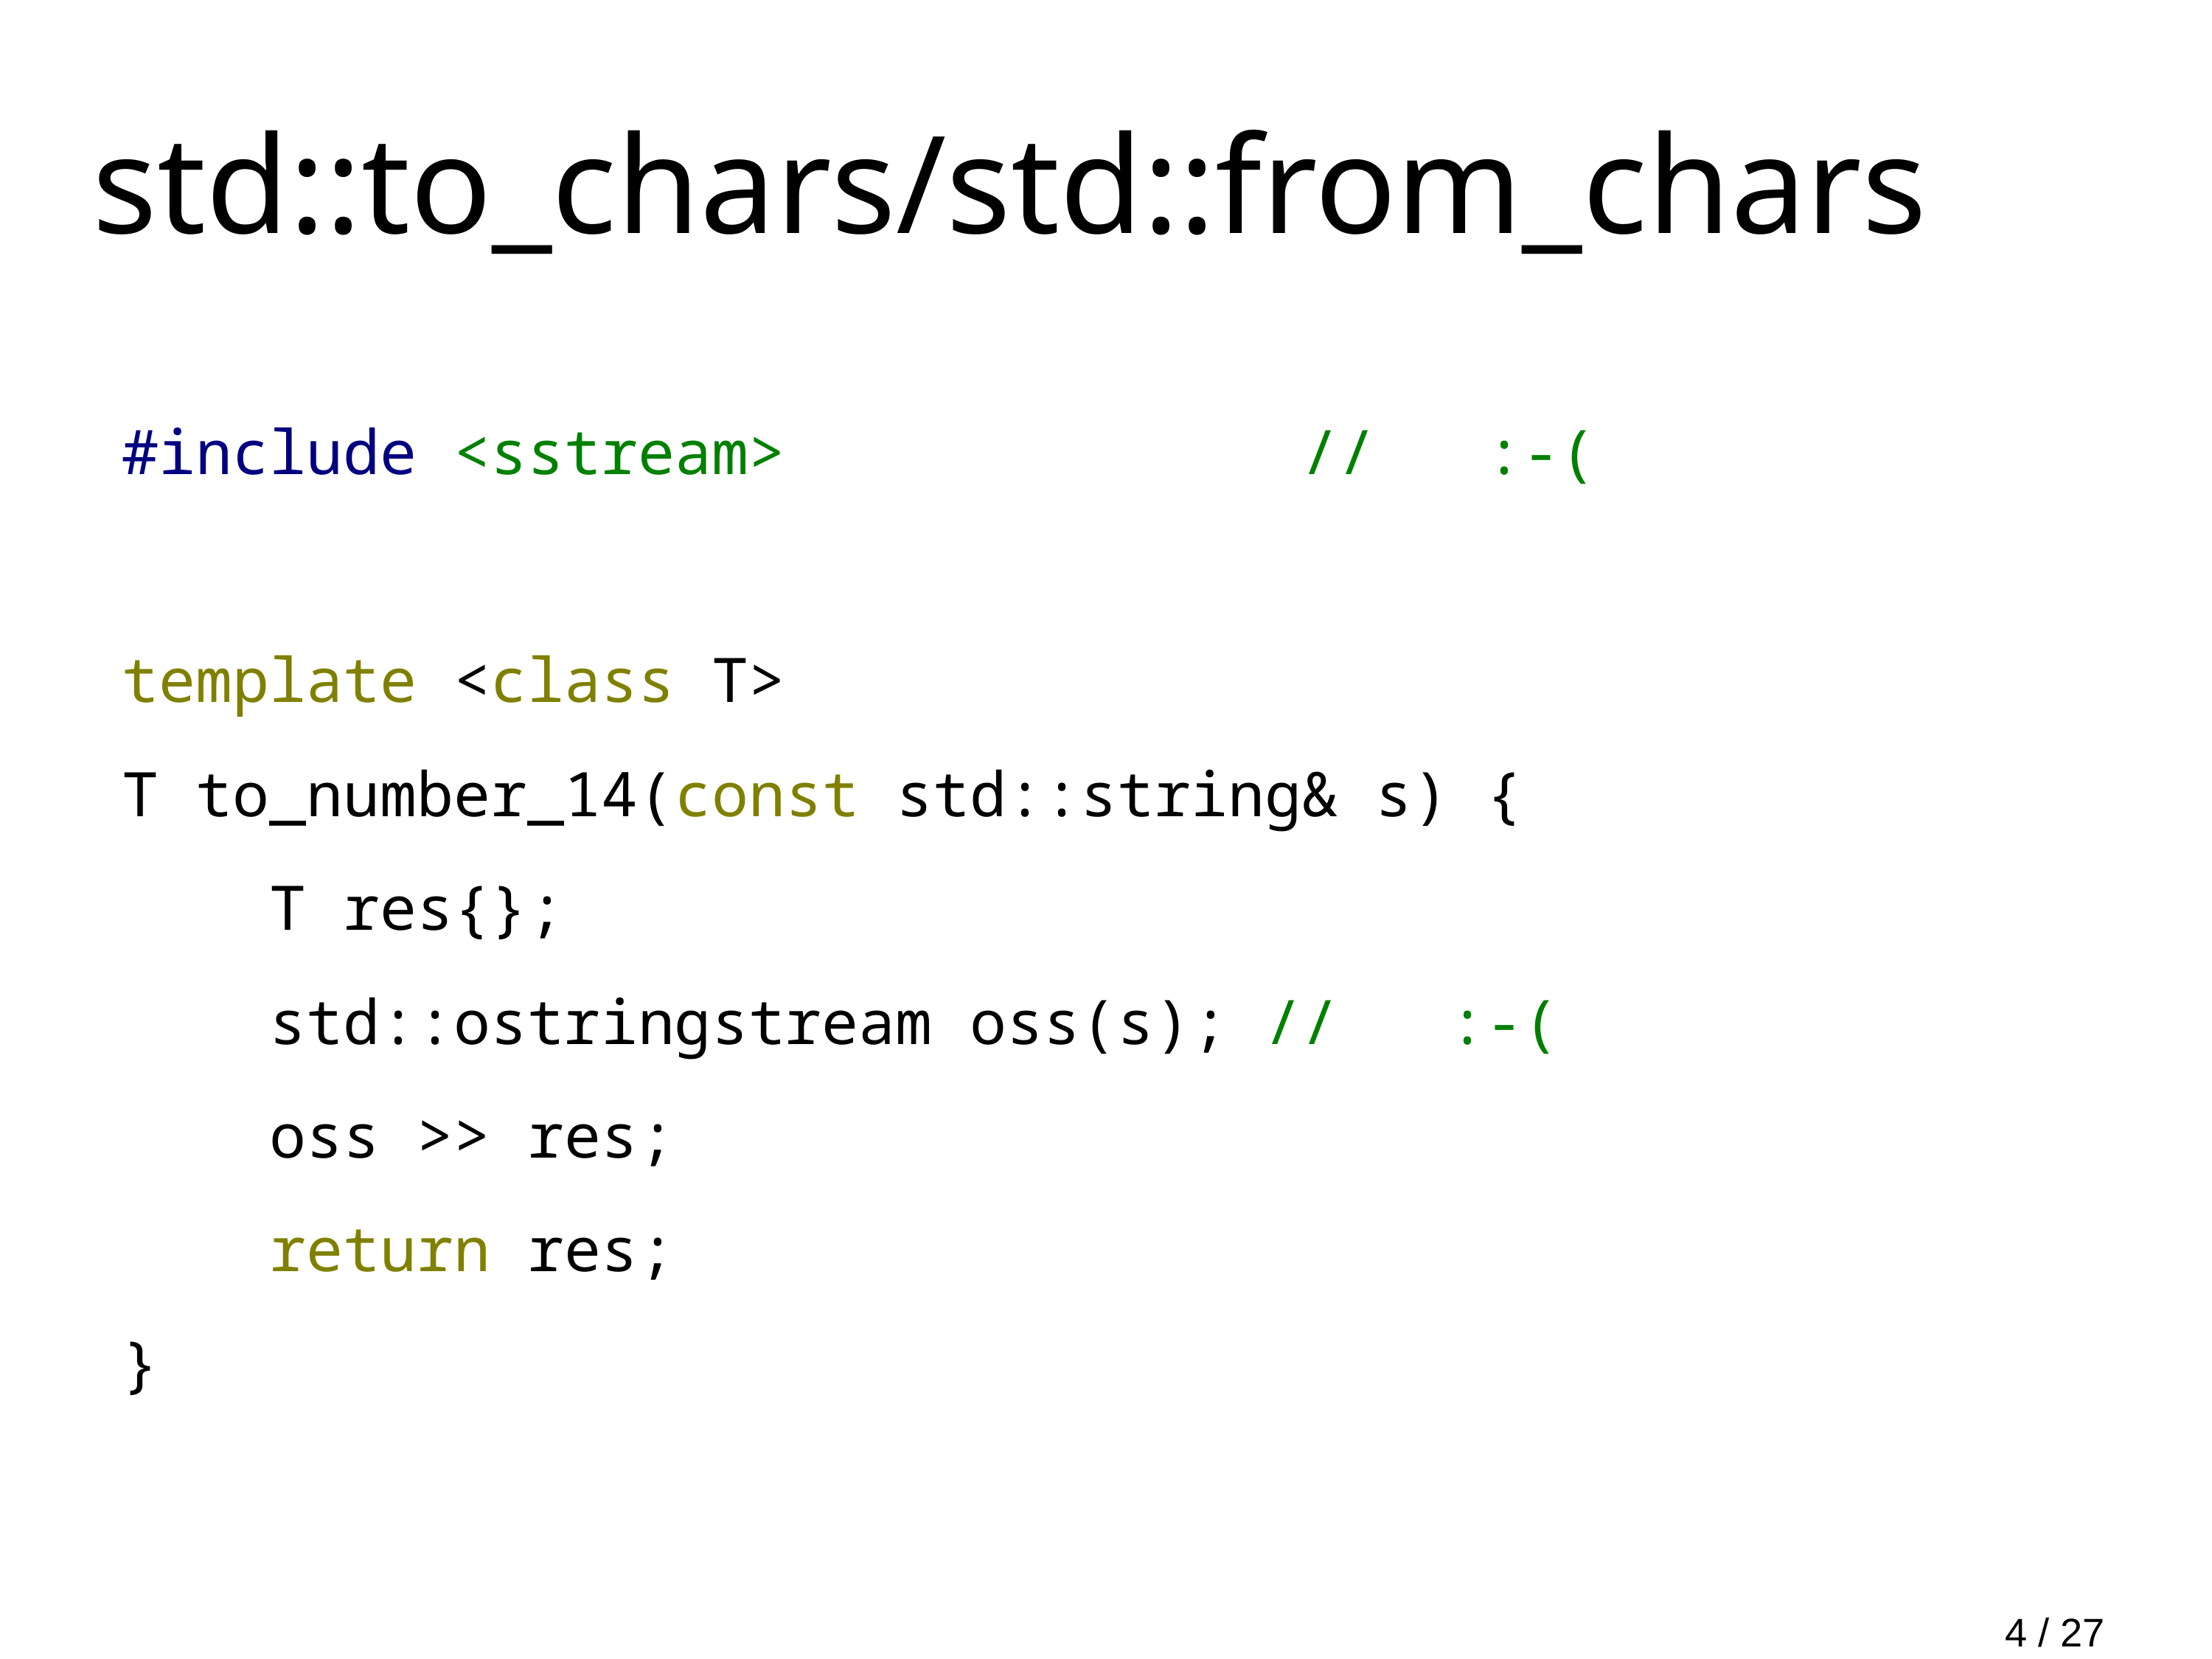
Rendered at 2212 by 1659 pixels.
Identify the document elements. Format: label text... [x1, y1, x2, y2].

text_box <number> / 27 [1994, 1605, 2212, 1659]
list #include <sstream> // :-( template <class T> T to_number_14(const std::string& s) { T res{}; std::ostringstream oss(s); // :-( oss >> res; return res; } [0, 338, 2212, 1659]
title std::to_chars/std::from_chars [92, 92, 2119, 277]
